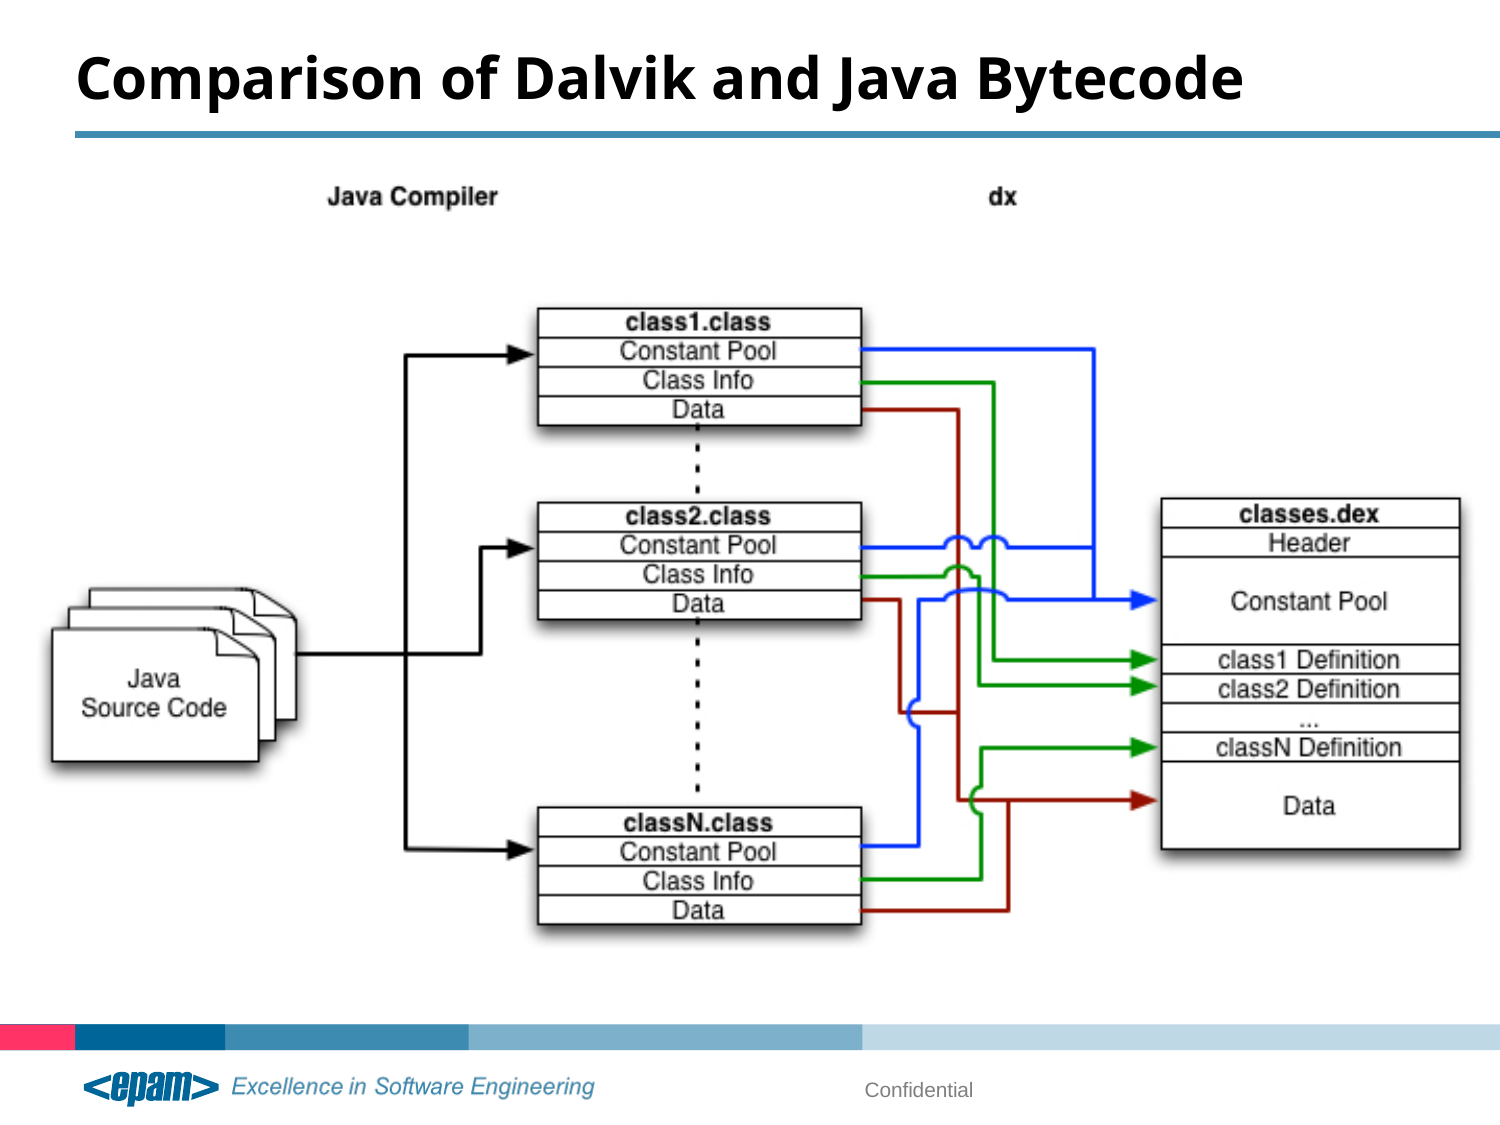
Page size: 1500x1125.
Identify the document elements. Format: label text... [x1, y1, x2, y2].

picture [216, 1063, 647, 1115]
picture [75, 134, 1500, 139]
text_box Comparison of Dalvik and Java Bytecode [75, 45, 1500, 134]
text_box Confidential [849, 1069, 1351, 1125]
picture [10, 164, 1500, 976]
